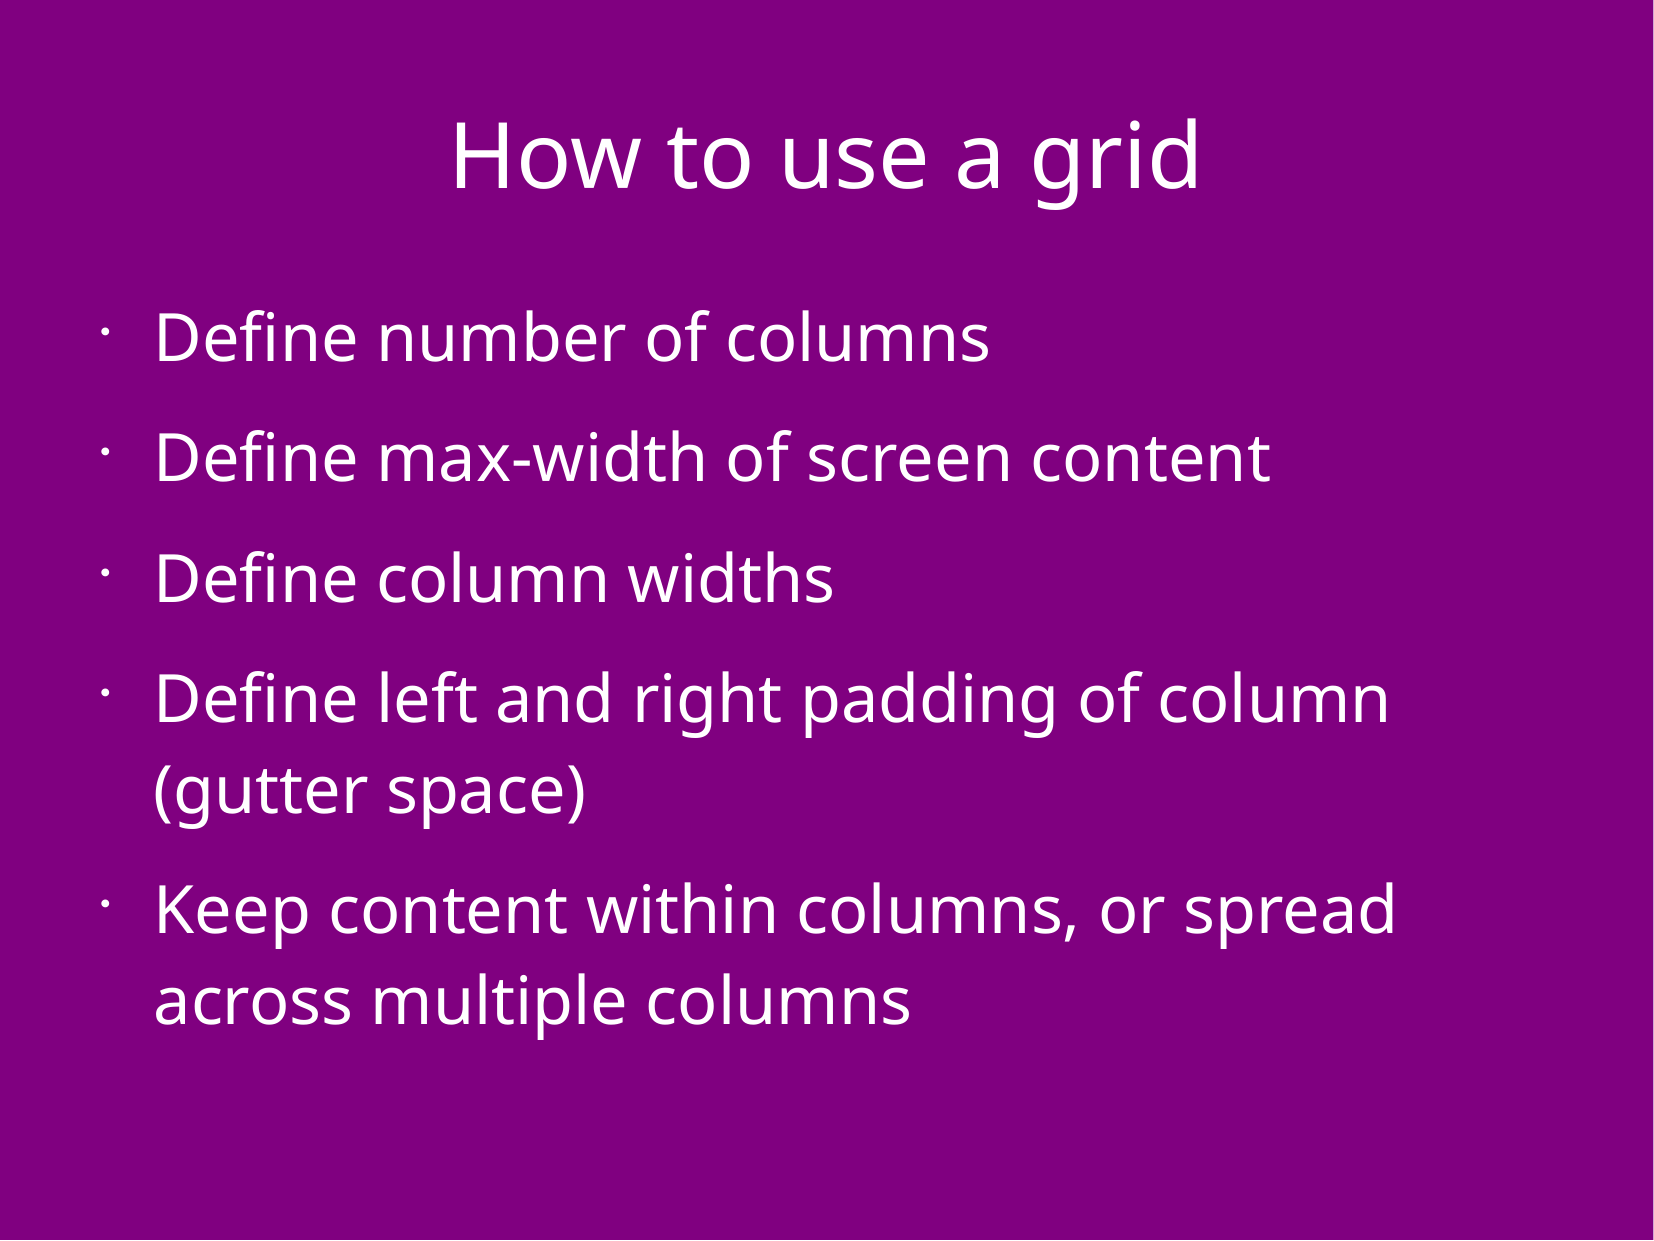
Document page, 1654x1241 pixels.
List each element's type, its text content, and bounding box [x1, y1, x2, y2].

title How to use a grid [82, 56, 1571, 250]
list Define number of columns Define max-width of screen content Define column widths Define left and right padding of column (gutter space) Keep content within columns, or spread across multiple columns [82, 290, 1571, 1094]
